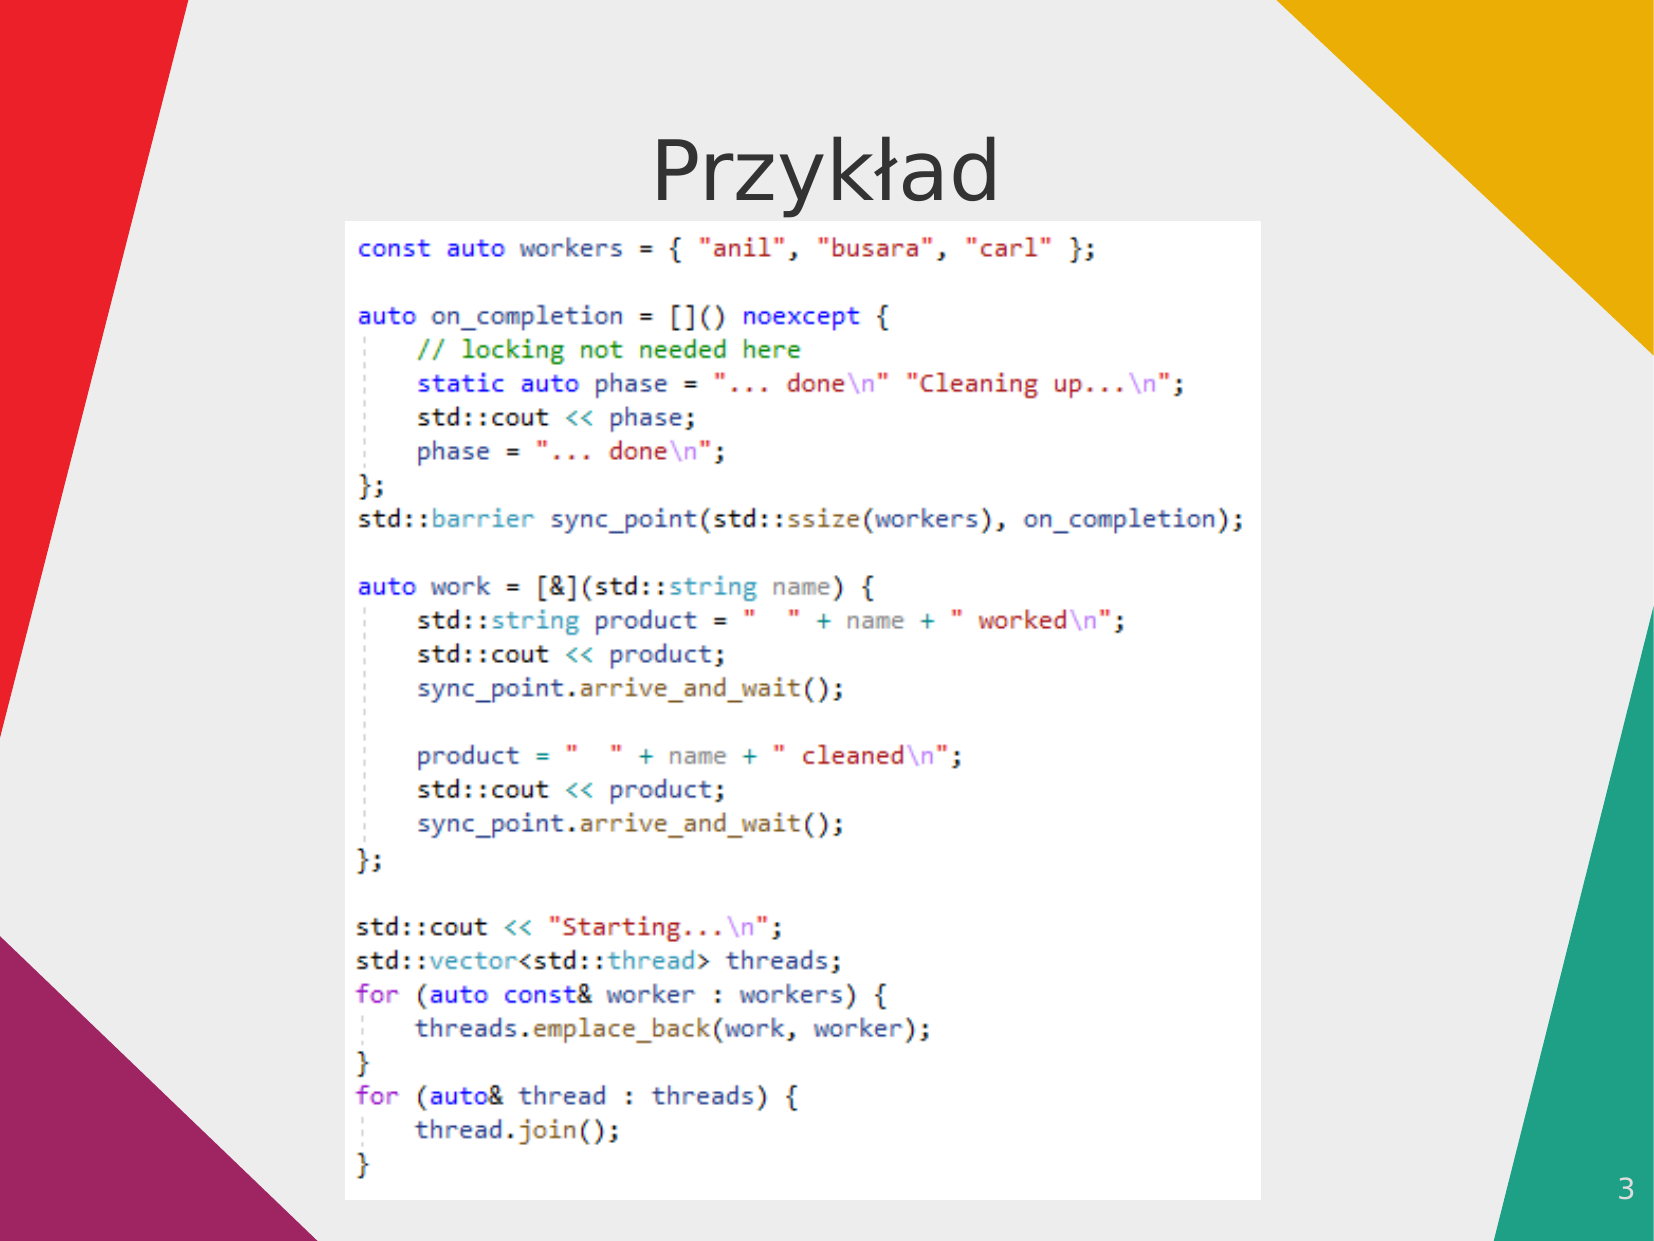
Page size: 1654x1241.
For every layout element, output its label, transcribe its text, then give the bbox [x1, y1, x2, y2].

title Przykład [114, 73, 1539, 271]
picture [345, 221, 1261, 1201]
